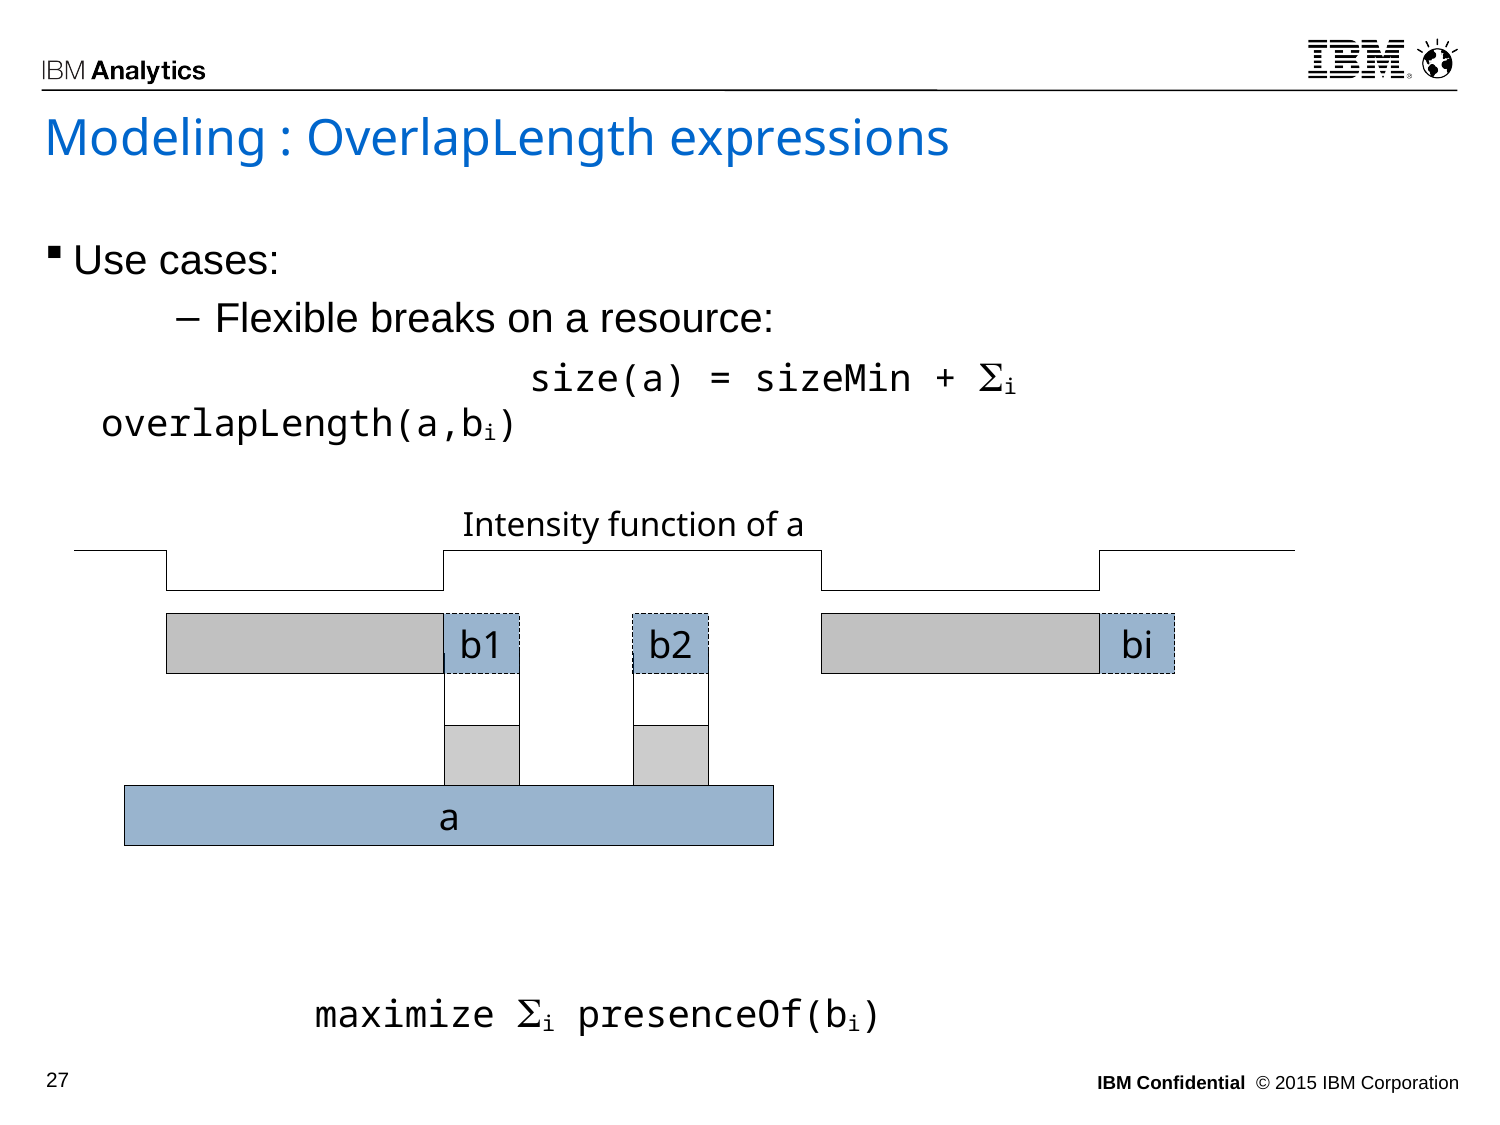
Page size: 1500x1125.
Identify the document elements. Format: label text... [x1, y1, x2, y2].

list Use cases: Flexible breaks on a resource: size(a) = sizeMin + i overlapLength(a,bi) maximize i presenceOf(bi) [30, 224, 1426, 1066]
text_box [633, 725, 709, 786]
text_box [166, 613, 444, 674]
title Modeling : OverlapLength expressions [29, 97, 1500, 203]
text_box bi [1100, 613, 1175, 674]
picture [1294, 24, 1469, 91]
text_box b1 [444, 613, 520, 674]
text_box a [124, 785, 774, 846]
text_box b2 [632, 613, 709, 674]
text_box [821, 613, 1100, 674]
text_box Intensity function of a [448, 496, 801, 551]
text_box [444, 725, 520, 786]
picture [24, 42, 224, 99]
